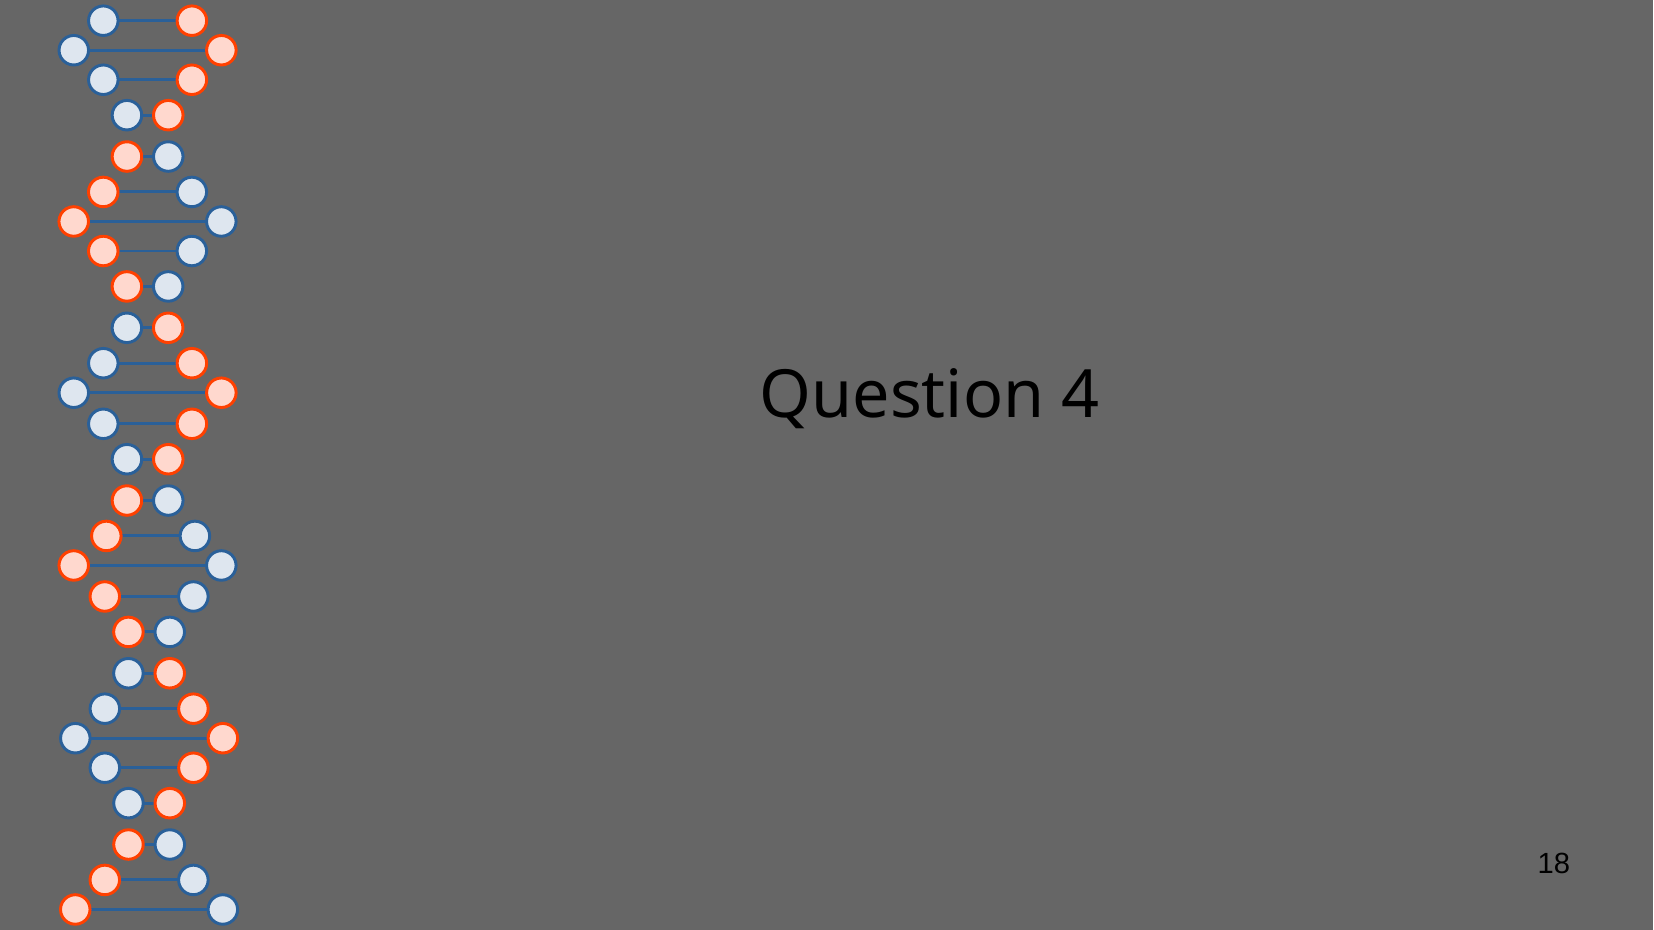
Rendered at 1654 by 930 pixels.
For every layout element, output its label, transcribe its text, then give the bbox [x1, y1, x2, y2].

subtitle Question 4 [265, 35, 1594, 748]
